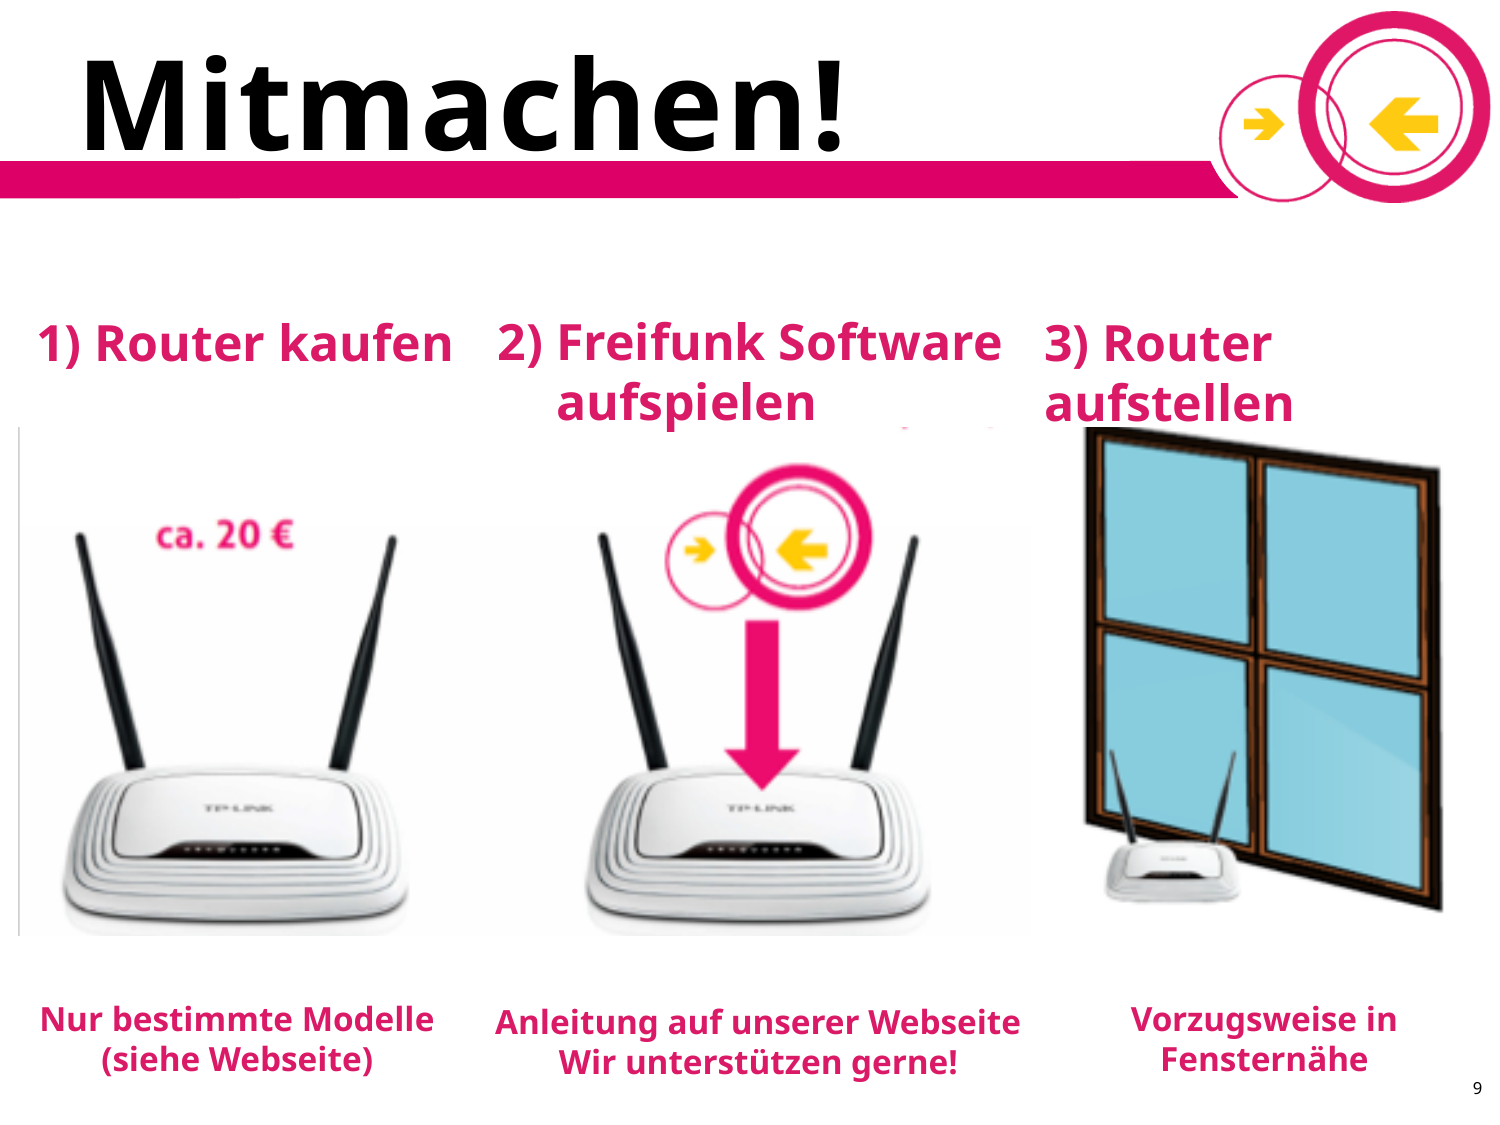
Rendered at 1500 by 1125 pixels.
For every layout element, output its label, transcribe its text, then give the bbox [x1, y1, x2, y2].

picture [1218, 11, 1491, 203]
text_box Anleitung auf unserer Webseite Wir unterstützen gerne! [480, 994, 1037, 1089]
slide_number <Foliennummer> [1202, 1065, 1483, 1114]
text_box 1) Router kaufen [21, 304, 469, 379]
title Mitmachen! [76, 40, 1117, 161]
text_box 2) Freifunk Software aufspielen [483, 302, 1018, 438]
text_box Nur bestimmte Modelle (siehe Webseite) [24, 991, 450, 1086]
picture [17, 427, 1459, 936]
text_box Vorzugsweise in Fensternähe [1116, 991, 1414, 1086]
text_box 3) Router aufstellen [1029, 304, 1494, 439]
